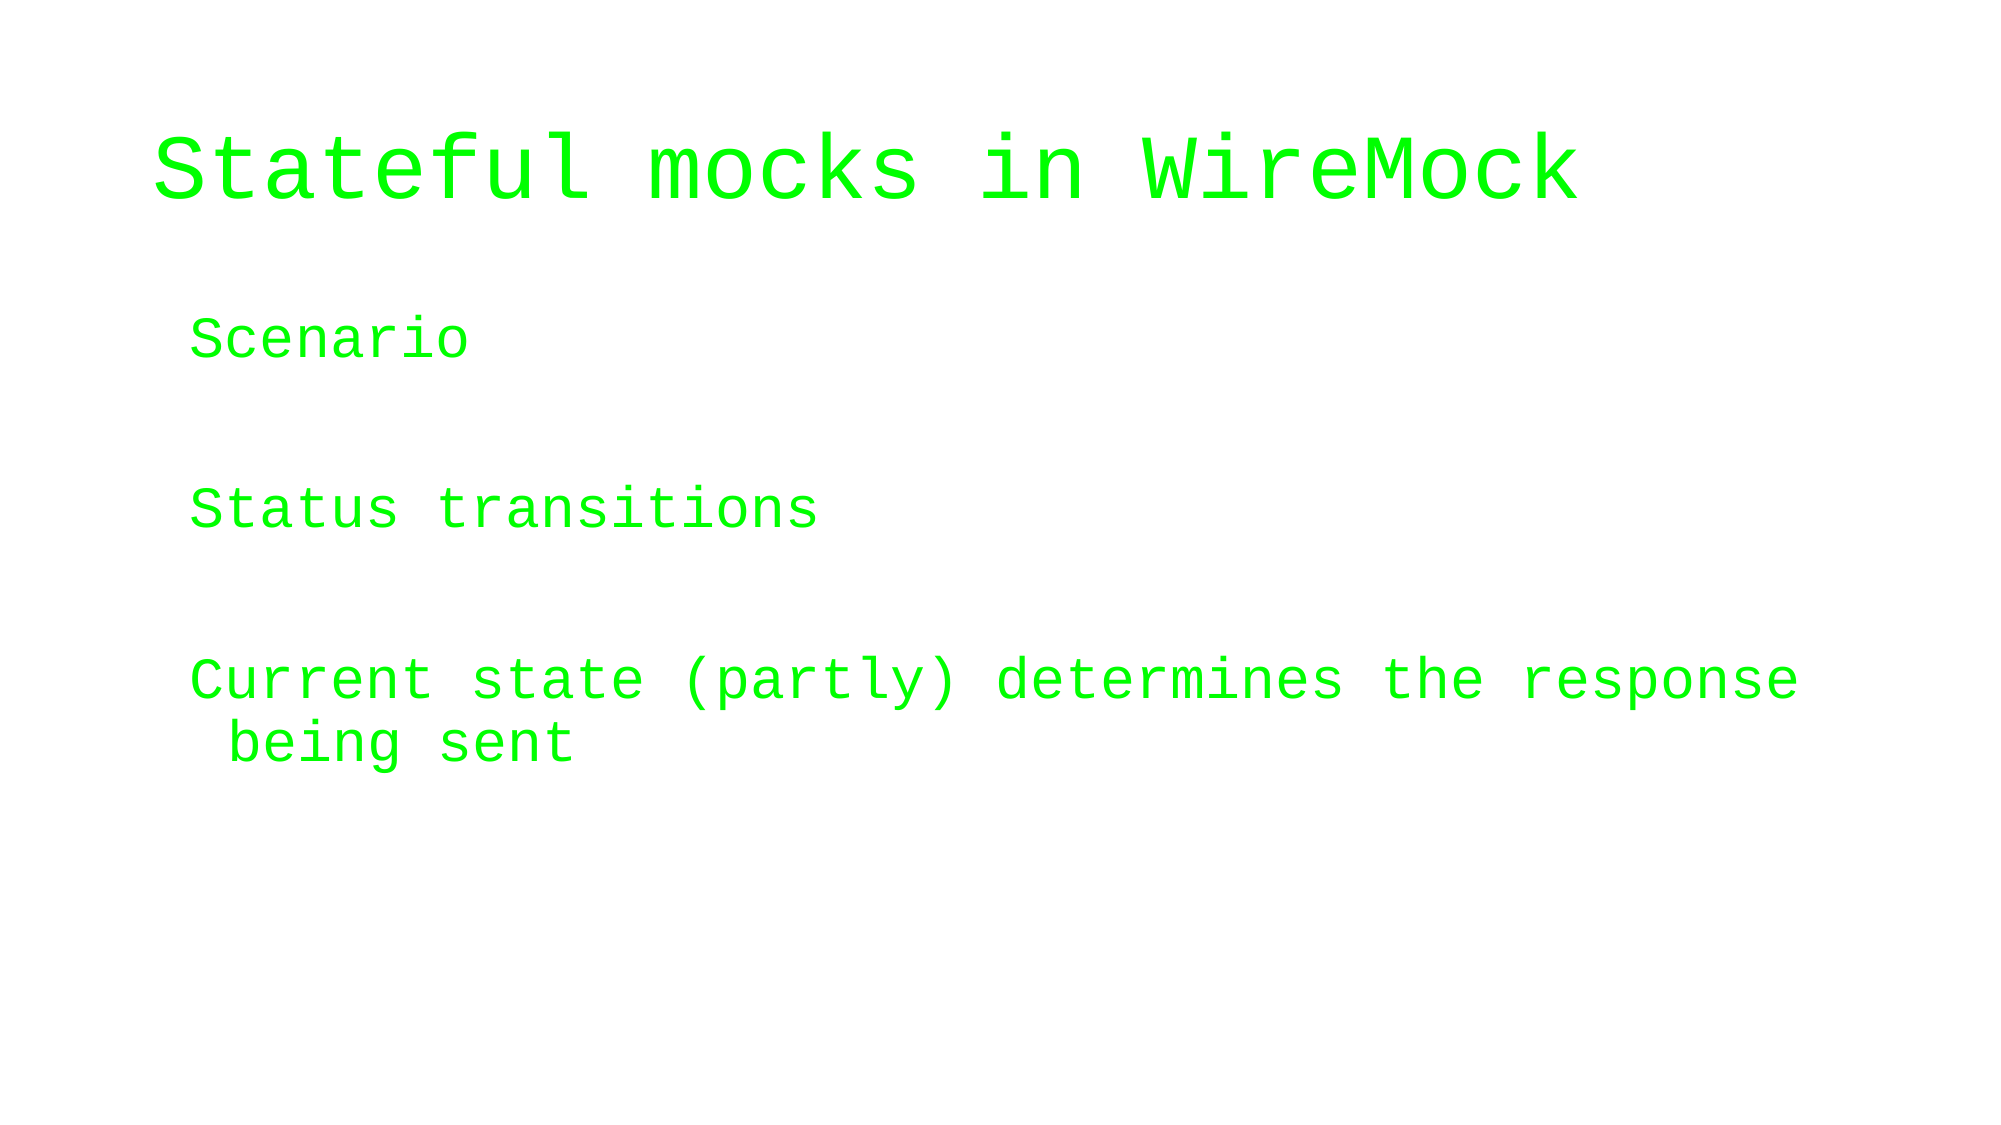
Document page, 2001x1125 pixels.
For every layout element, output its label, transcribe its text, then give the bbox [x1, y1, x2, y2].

title Stateful mocks in WireMock [137, 59, 1863, 278]
list Scenario Status transitions Current state (partly) determines the response being sent [137, 299, 1863, 1014]
